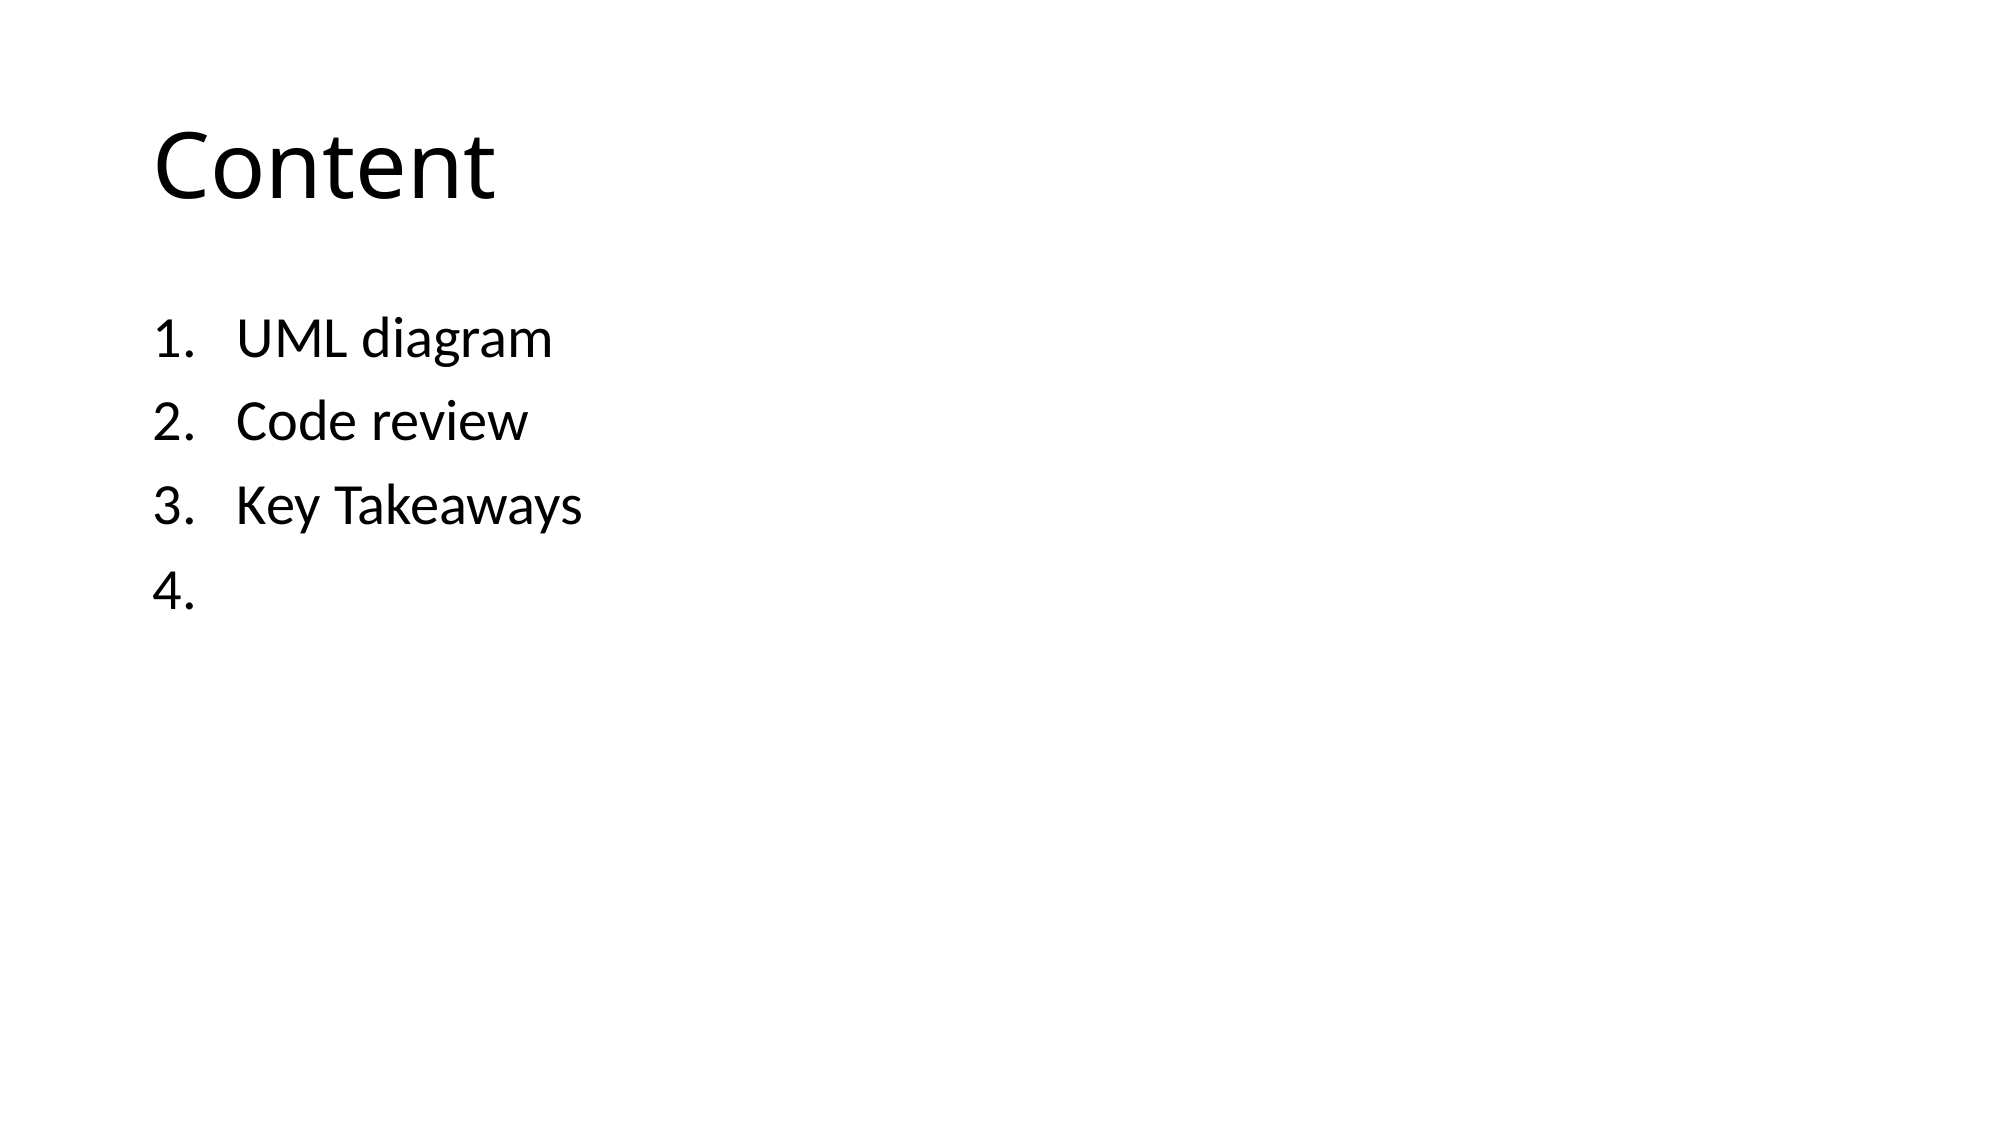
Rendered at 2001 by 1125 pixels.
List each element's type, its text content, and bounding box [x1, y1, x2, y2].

list UML diagram Code review Key Takeaways [137, 299, 1863, 1014]
title Content [137, 59, 1863, 278]
